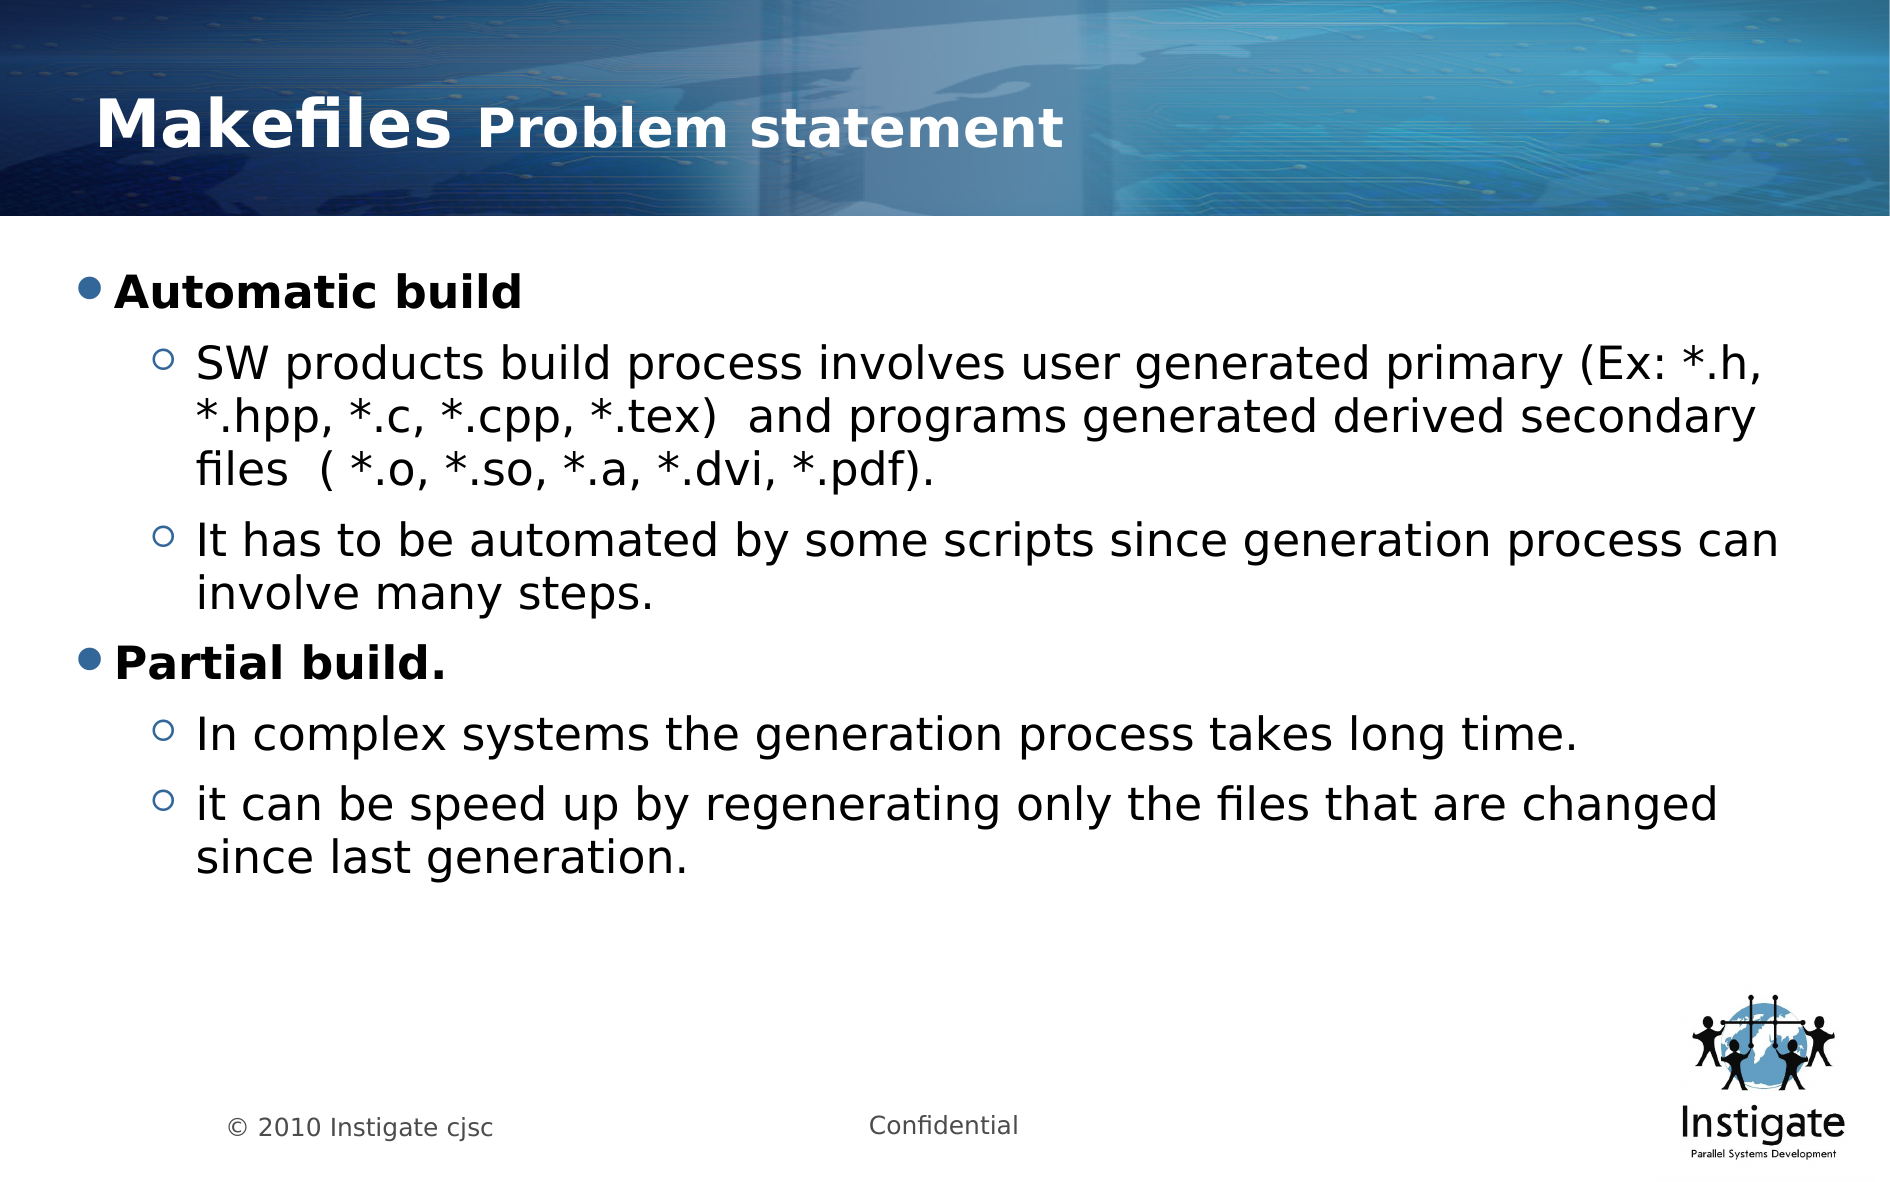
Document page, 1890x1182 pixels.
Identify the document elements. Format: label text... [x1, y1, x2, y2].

picture [0, 0, 1890, 216]
picture [1650, 956, 1876, 1182]
list Automatic build SW products build process involves user generated primary (Ex: *.h, *.hpp, *.c, *.cpp, *.tex) and programs generated derived secondary files ( *.o, *.so, *.a, *.dvi, *.pdf). It has to be automated by some scripts since generation process can involve many steps. Partial build. In complex systems the generation process takes long time. it can be speed up by regenerating only the files that are changed since last generation. [75, 266, 1847, 1032]
title Makefiles Problem statement [94, 47, 1793, 217]
